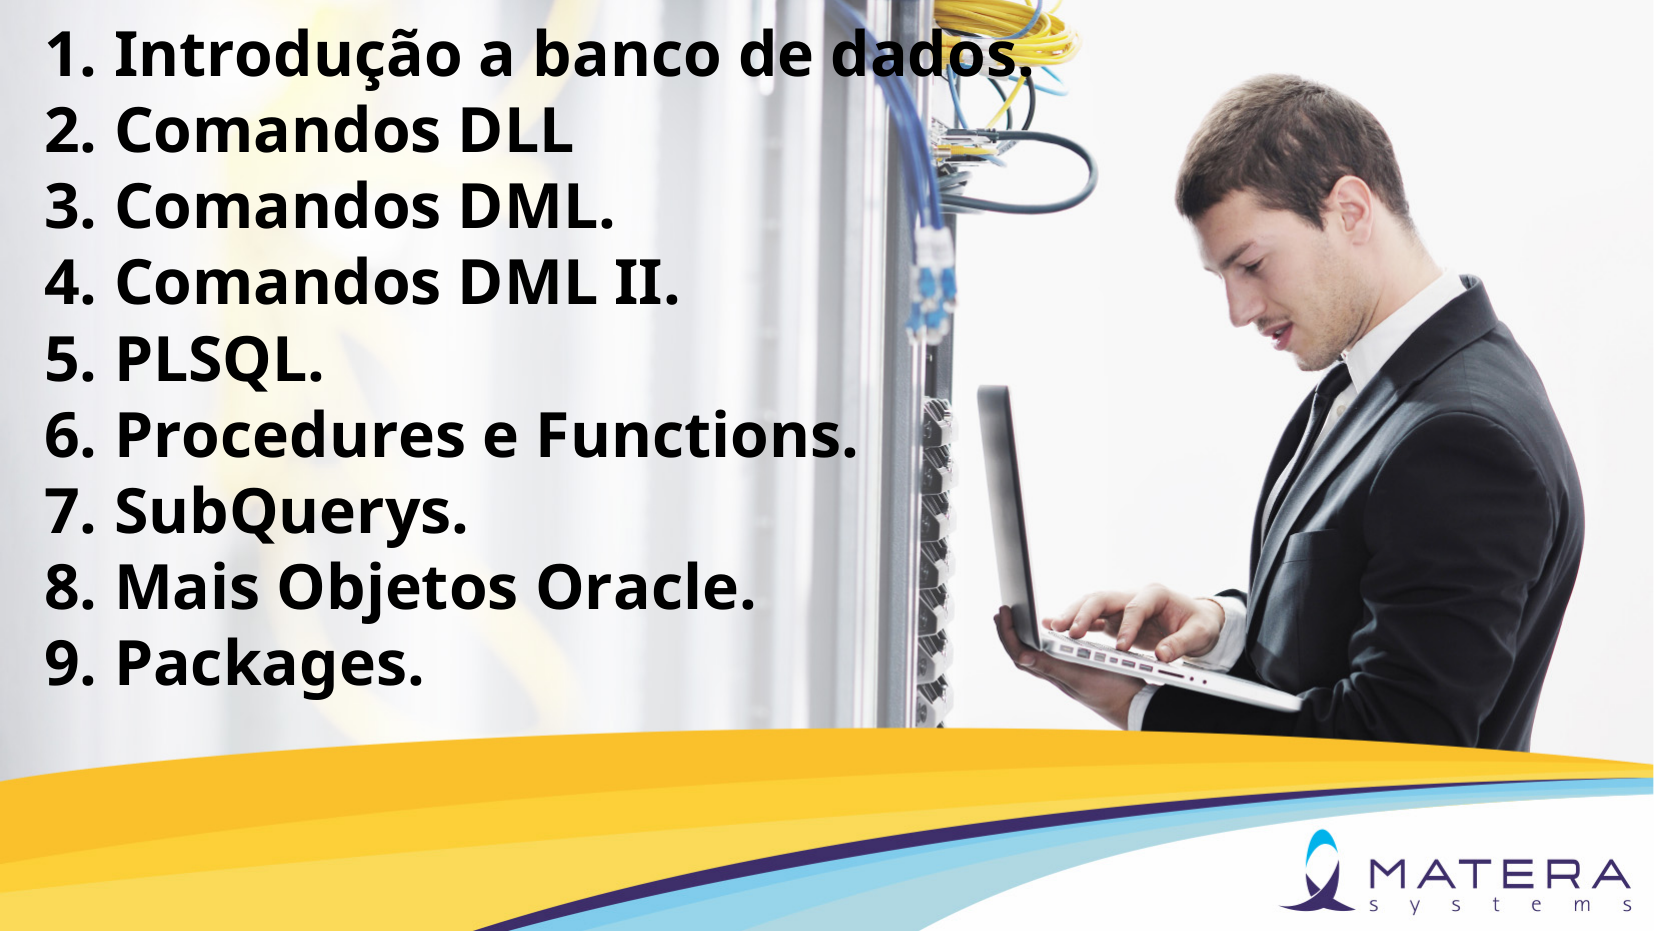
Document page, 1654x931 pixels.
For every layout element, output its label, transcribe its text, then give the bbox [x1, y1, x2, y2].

picture [0, 0, 1654, 931]
text_box 1. Introdução a banco de dados. 2. Comandos DLL 3. Comandos DML. 4. Comandos DML II. 5. PLSQL. 6. Procedures e Functions. 7. SubQuerys. 8. Mais Objetos Oracle. 9. Packages. [29, 22, 1540, 798]
